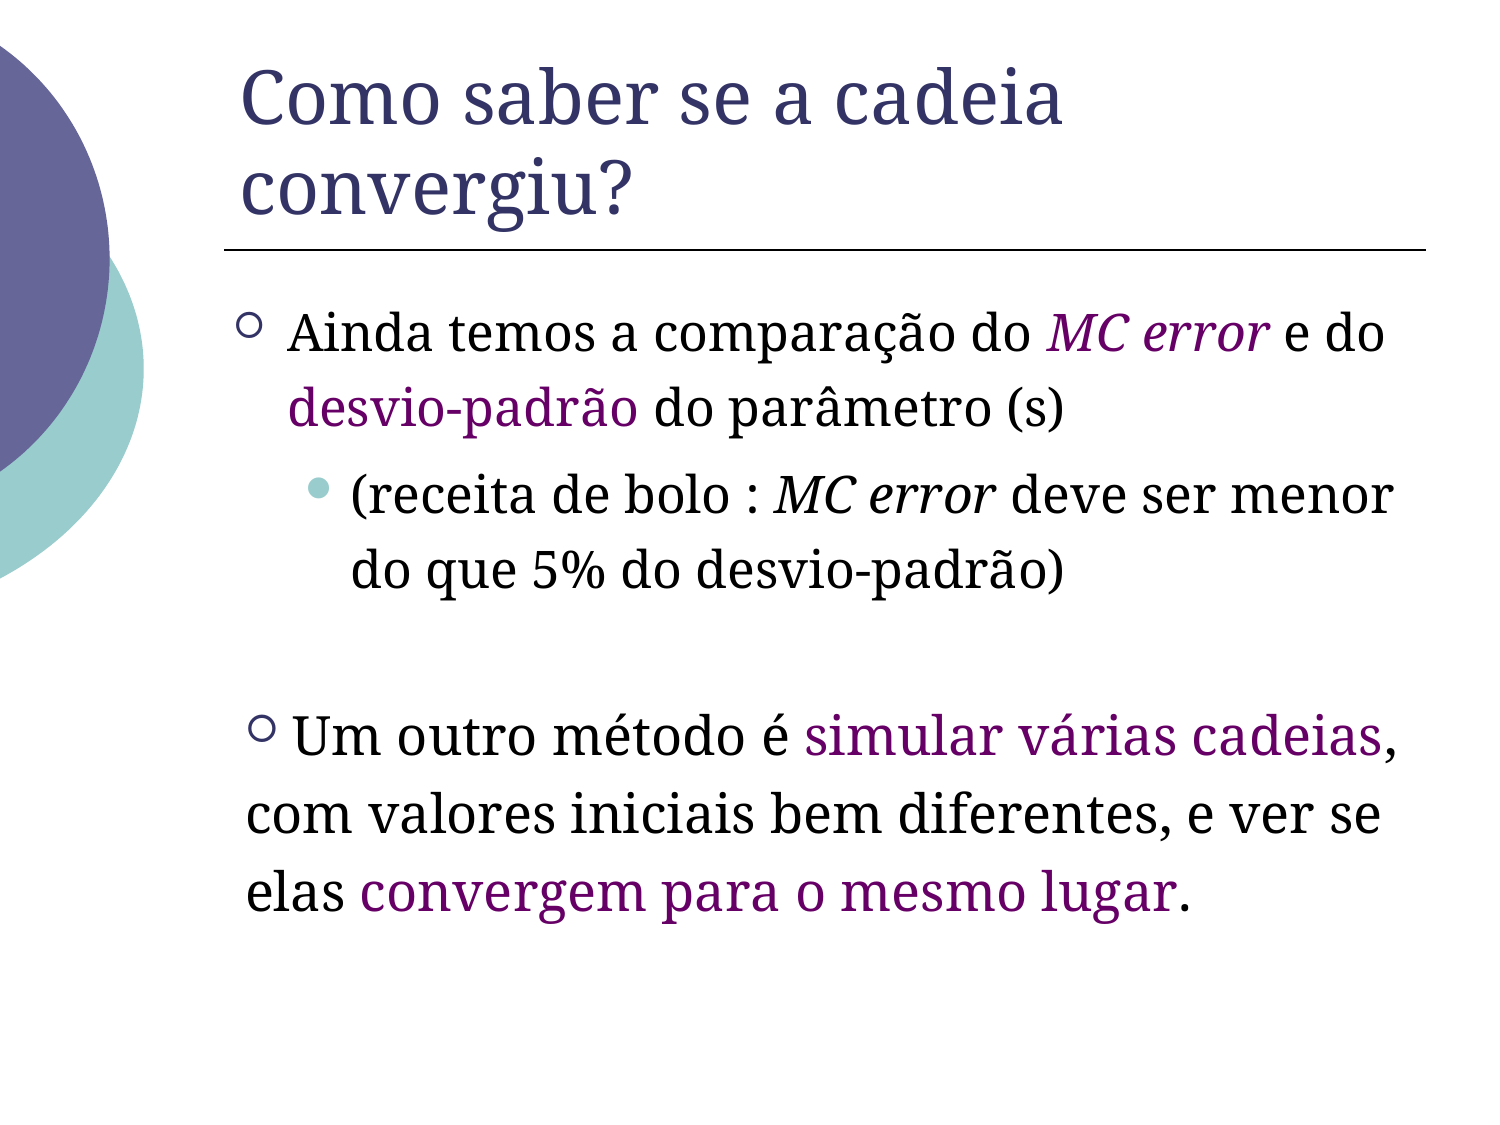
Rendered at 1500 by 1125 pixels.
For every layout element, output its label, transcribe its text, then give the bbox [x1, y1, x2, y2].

title Como saber se a cadeia convergiu? [224, 49, 1425, 237]
text_box Um outro método é simular várias cadeias, com valores iniciais bem diferentes, e ver se elas convergem para o mesmo lugar. [230, 680, 1447, 1029]
list Ainda temos a comparação do MC error e do desvio-padrão do parâmetro (s) (receita de bolo : MC error deve ser menor do que 5% do desvio-padrão) [218, 278, 1419, 610]
